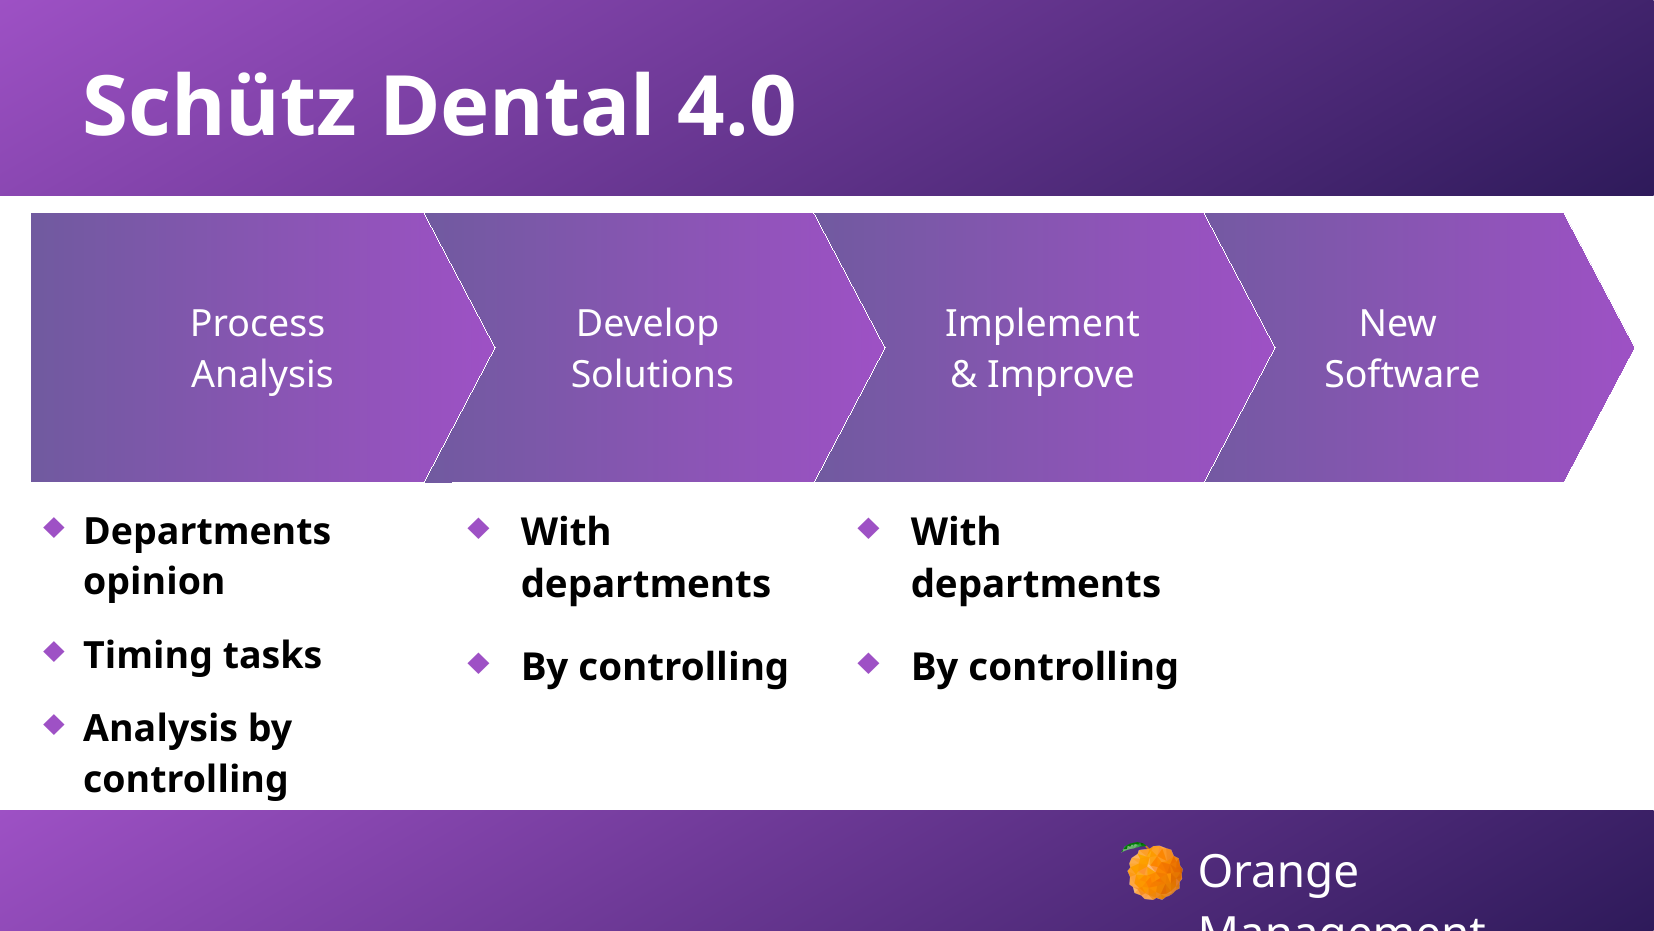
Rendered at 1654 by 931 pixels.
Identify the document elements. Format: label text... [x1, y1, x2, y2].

title Schütz Dental 4.0 [82, 25, 1571, 181]
picture [1121, 842, 1182, 901]
text_box Implement & Improve [814, 212, 1276, 483]
text_box [1381, 927, 1391, 931]
text_box New Software [1205, 212, 1636, 483]
text_box [0, 810, 1654, 931]
text_box Process Analysis [30, 212, 496, 483]
list Departments opinion Timing tasks Analysis by controlling [30, 504, 436, 805]
text_box [1273, 927, 1284, 931]
text_box Orange Management [1182, 830, 1648, 907]
text_box [1396, 927, 1407, 931]
list With departments By controlling [450, 504, 811, 805]
text_box [1355, 927, 1366, 931]
text_box [1450, 927, 1461, 931]
text_box Develop Solutions [420, 212, 886, 484]
text_box [0, 0, 1654, 196]
text_box [1205, 921, 1209, 931]
text_box [1423, 927, 1434, 931]
text_box [1326, 927, 1337, 931]
list With departments By controlling [840, 504, 1201, 805]
